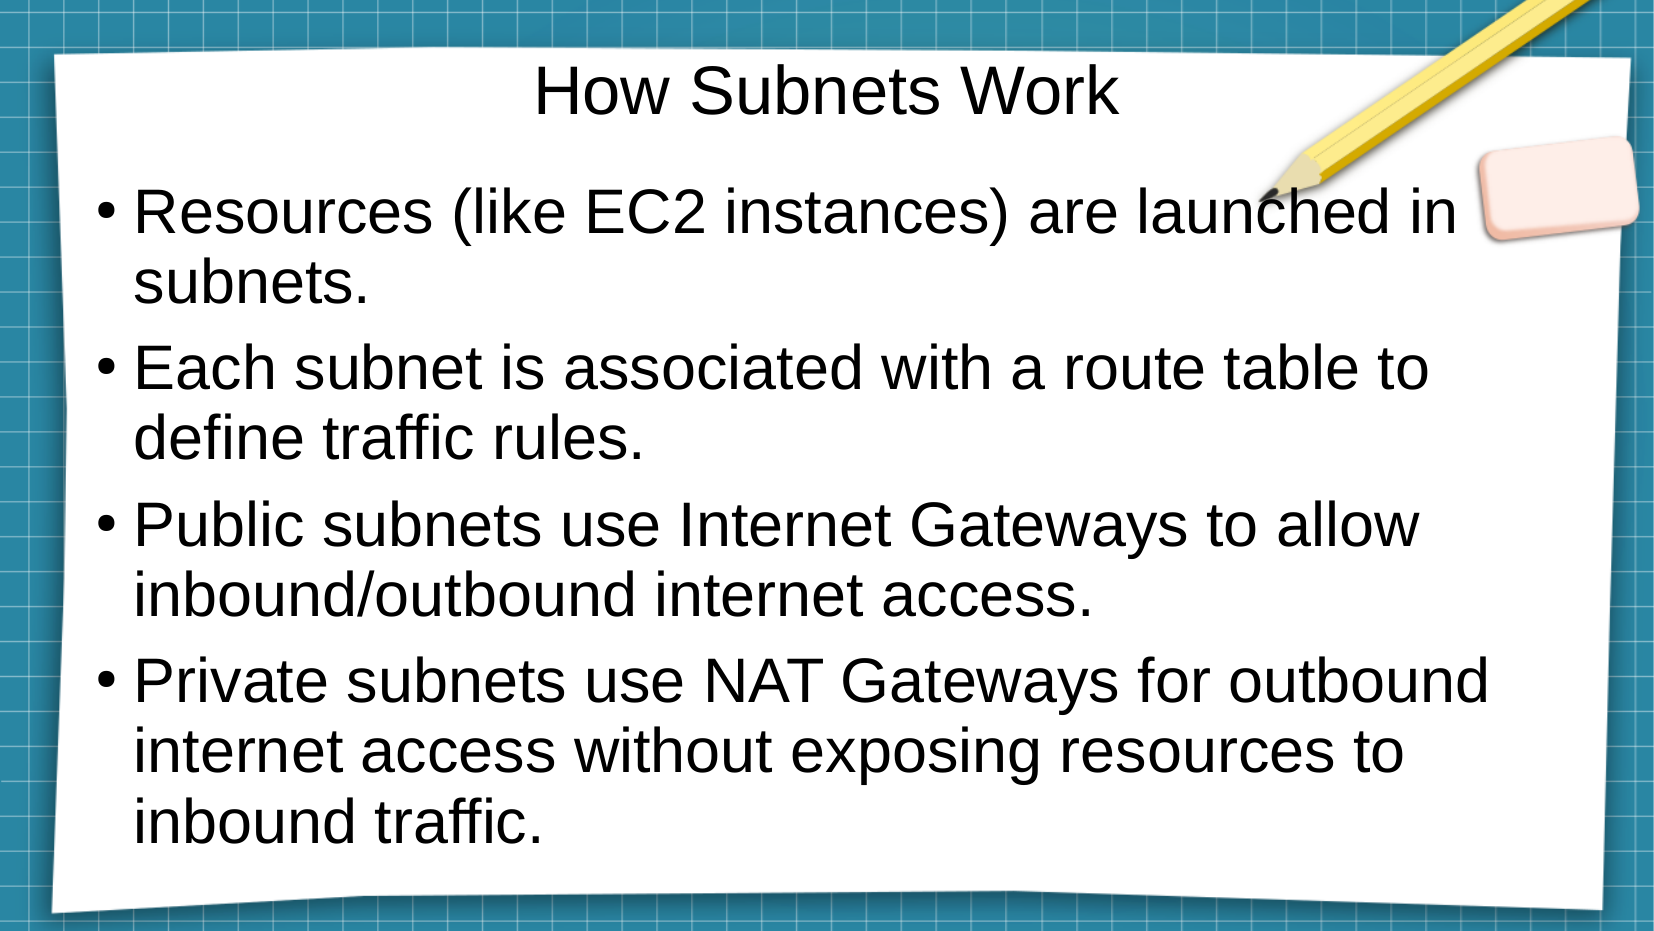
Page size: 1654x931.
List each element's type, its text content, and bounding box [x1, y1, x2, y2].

picture [0, 0, 1654, 931]
list Resources (like EC2 instances) are launched in subnets. Each subnet is associated with a route table to define traffic rules. Public subnets use Internet Gateways to allow inbound/outbound internet access. Private subnets use NAT Gateways for outbound internet access without exposing resources to inbound traffic. [82, 176, 1571, 863]
title How Subnets Work [82, 13, 1571, 169]
